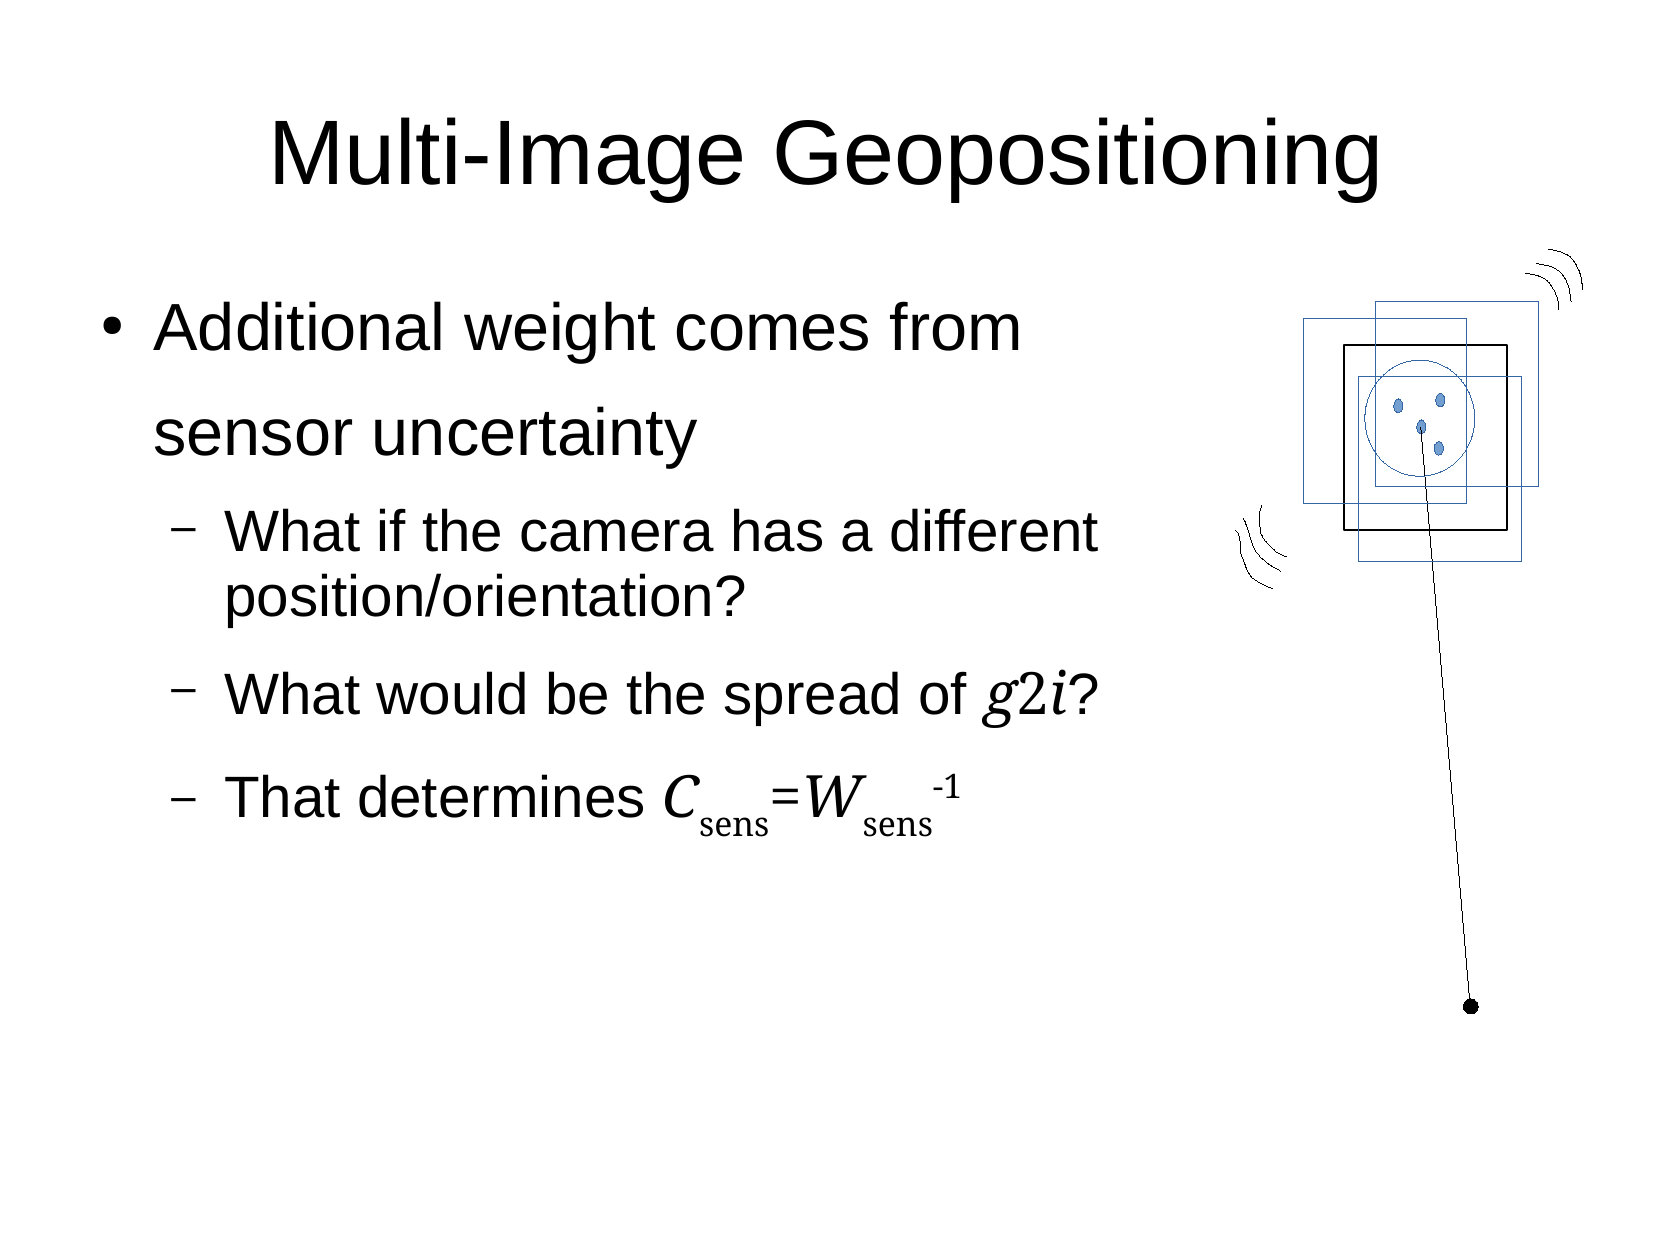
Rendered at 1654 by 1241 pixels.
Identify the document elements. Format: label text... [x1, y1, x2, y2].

list Additional weight comes from sensor uncertainty What if the camera has a different position/orientation? What would be the spread of g2i? That determines Csens=Wsens-1 [82, 290, 1221, 1218]
text_box [1393, 398, 1403, 413]
text_box [1435, 393, 1445, 407]
text_box [1434, 441, 1444, 456]
title Multi-Image Geopositioning [82, 49, 1571, 257]
text_box [1463, 998, 1479, 1014]
text_box [1416, 419, 1426, 434]
